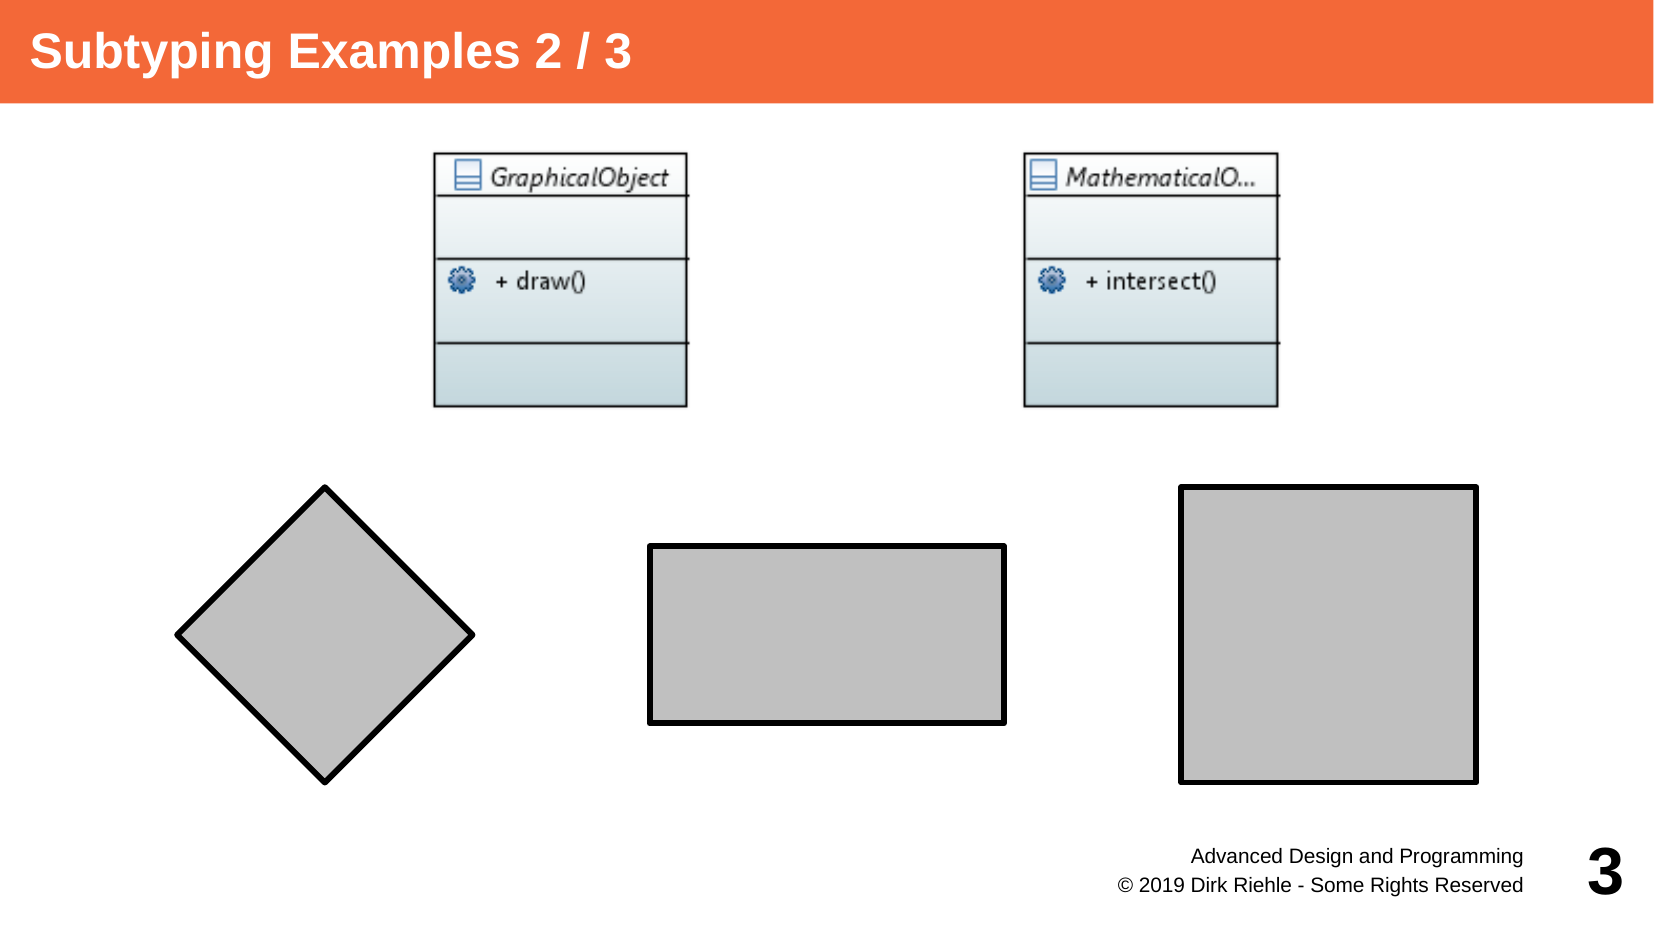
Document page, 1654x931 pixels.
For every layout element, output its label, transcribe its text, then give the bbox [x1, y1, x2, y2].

title Subtyping Examples 2 / 3 [0, 0, 1654, 104]
text_box [649, 546, 1004, 724]
picture [413, 132, 709, 429]
text_box [1181, 487, 1477, 783]
picture [1003, 132, 1300, 429]
text_box [177, 487, 473, 783]
